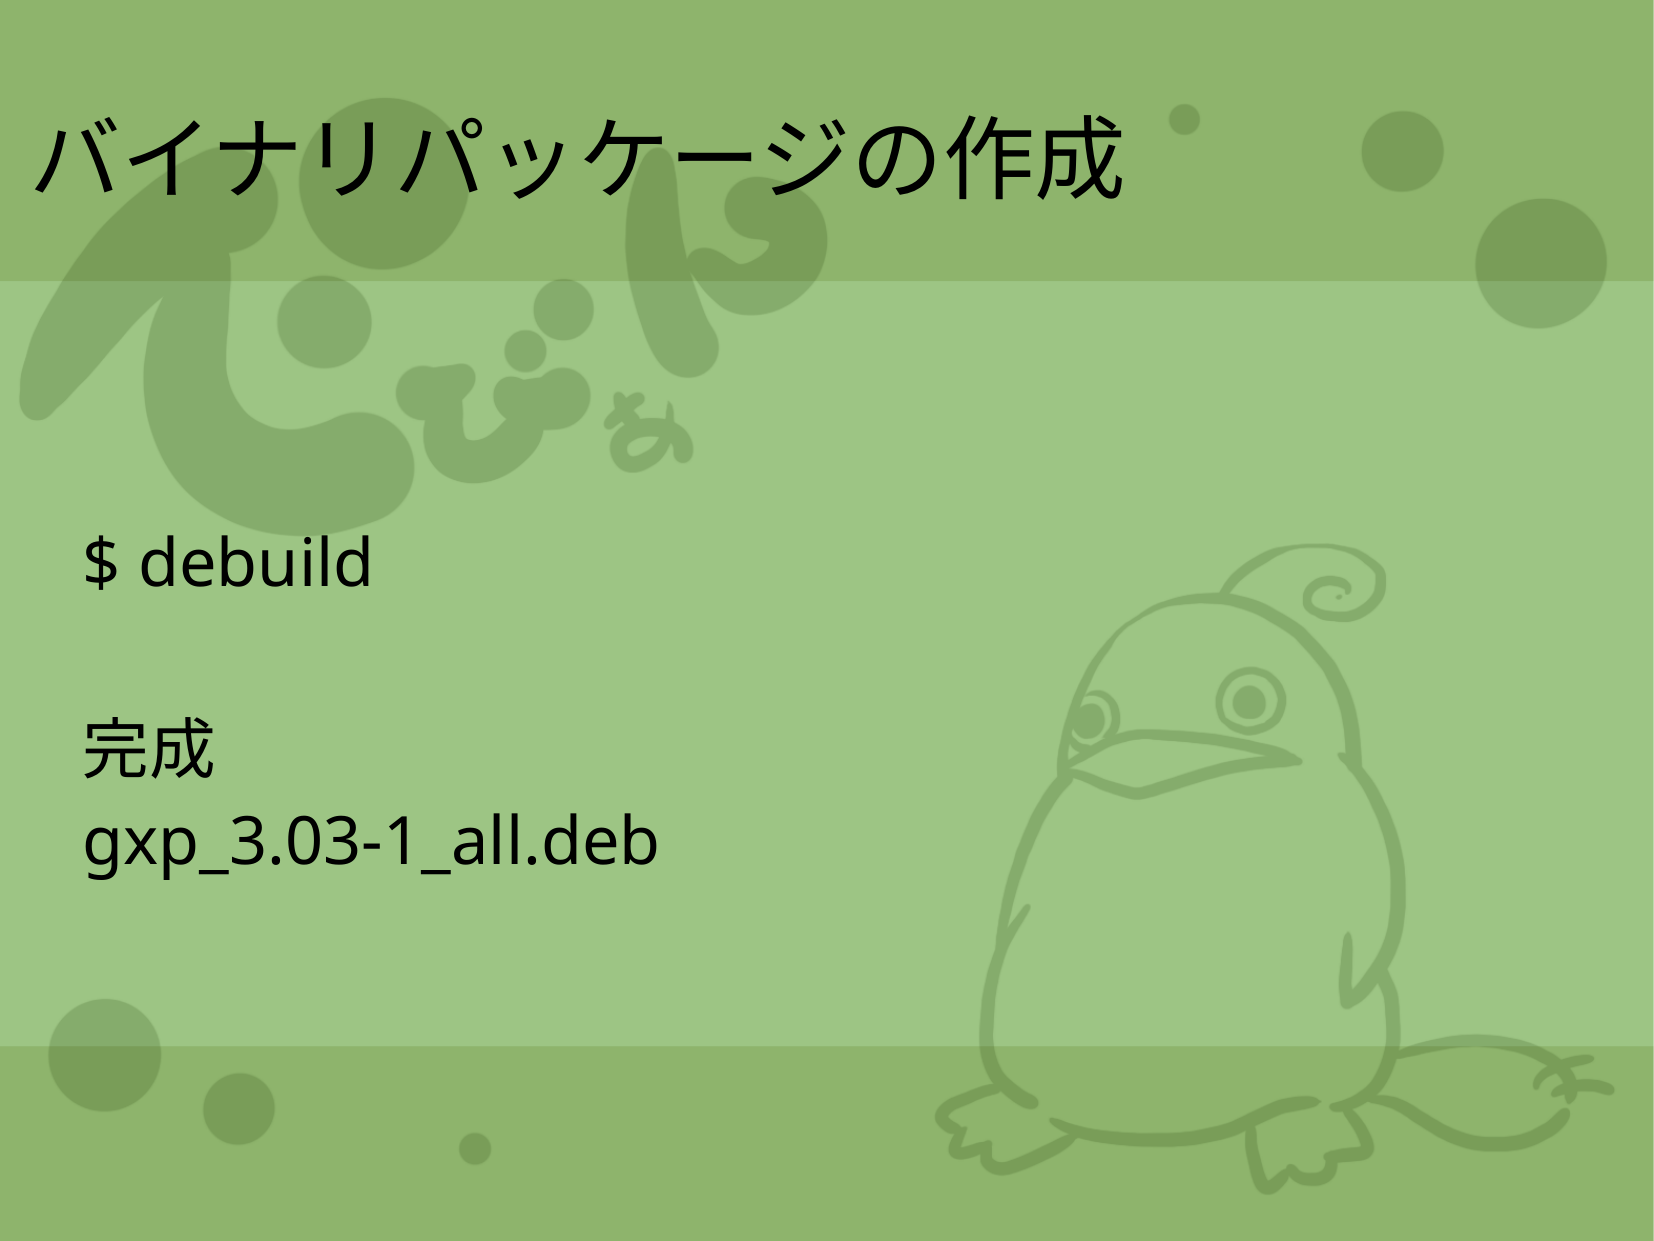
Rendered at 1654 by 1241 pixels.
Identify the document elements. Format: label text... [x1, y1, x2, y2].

title バイナリパッケージの作成 [29, 49, 1625, 257]
subtitle $ debuild 完成 gxp_3.03-1_all.deb [82, 289, 1571, 1109]
picture [0, 0, 1654, 1241]
